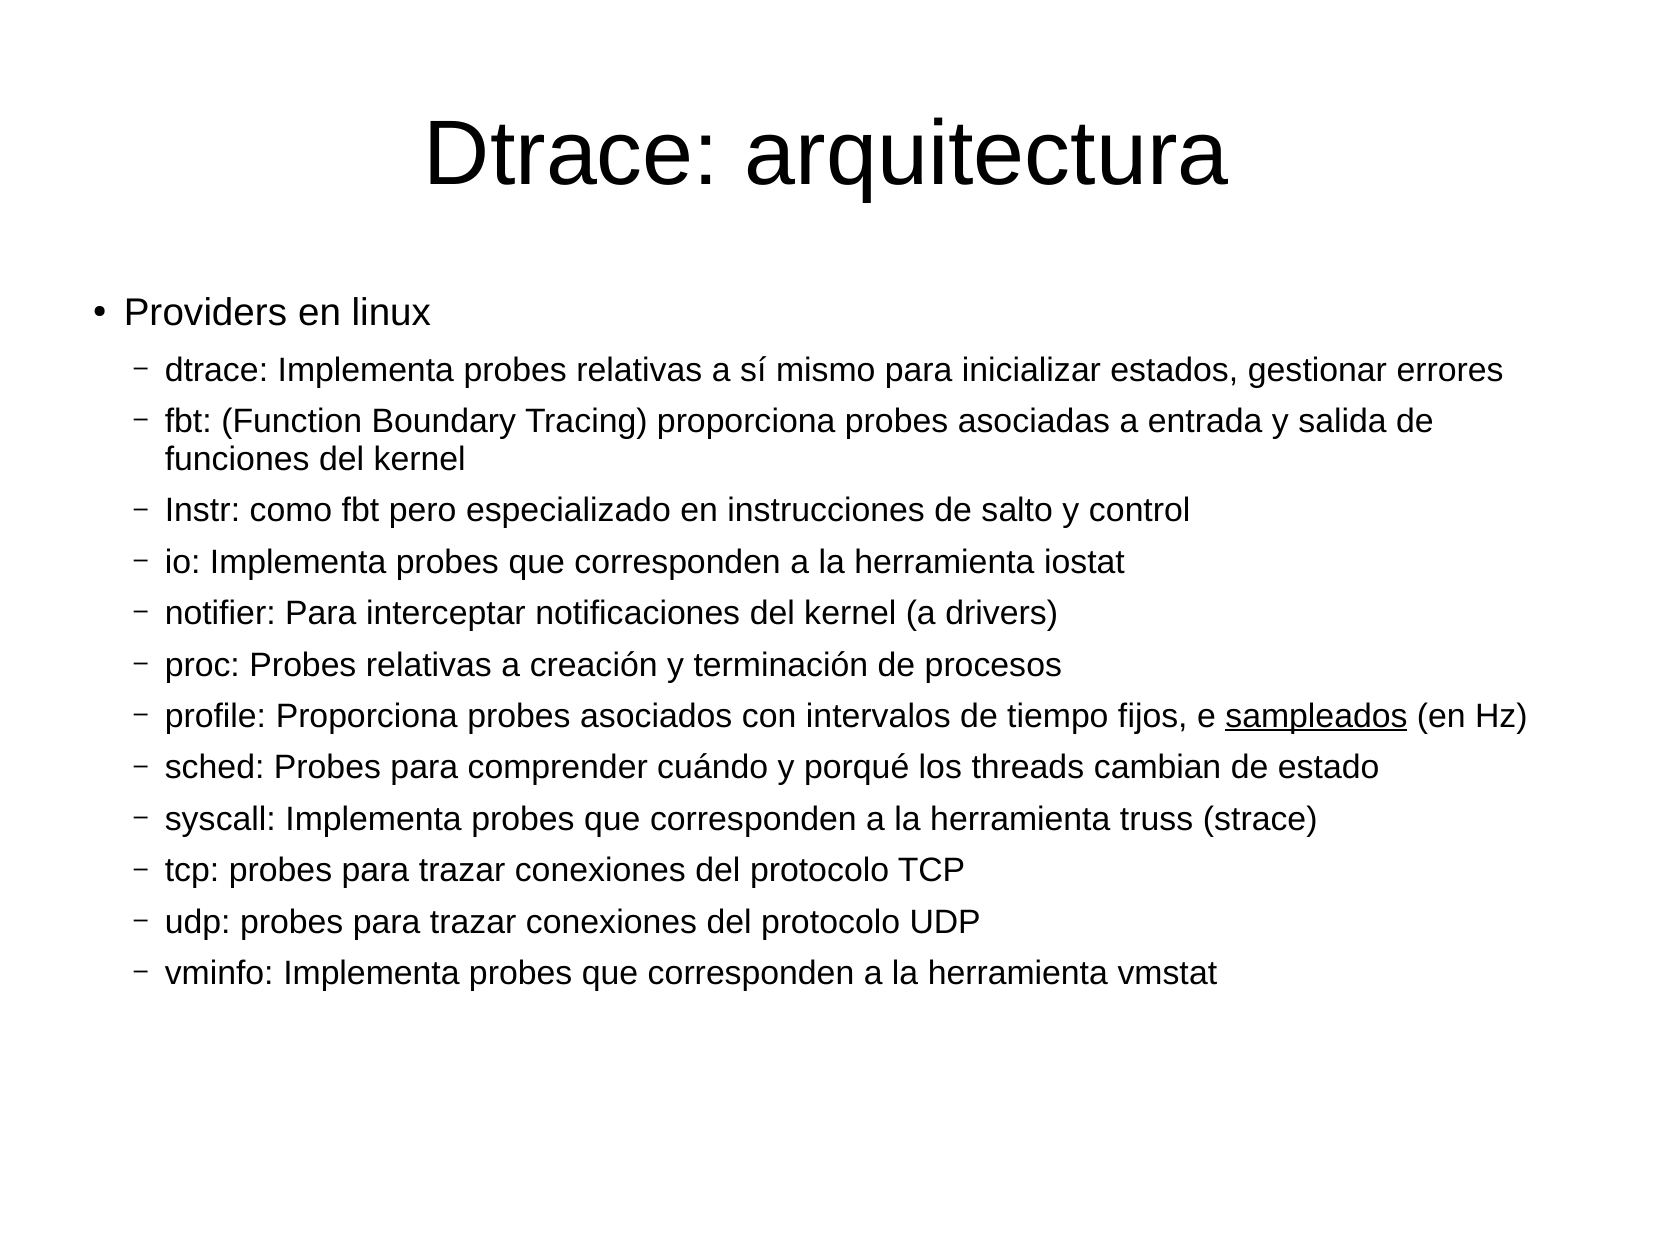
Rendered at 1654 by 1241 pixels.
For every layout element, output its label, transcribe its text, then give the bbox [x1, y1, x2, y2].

title Dtrace: arquitectura [82, 49, 1571, 257]
list Providers en linux dtrace: Implementa probes relativas a sí mismo para inicializar estados, gestionar errores fbt: (Function Boundary Tracing) proporciona probes asociadas a entrada y salida de funciones del kernel Instr: como fbt pero especializado en instrucciones de salto y control io: Implementa probes que corresponden a la herramienta iostat notifier: Para interceptar notificaciones del kernel (a drivers) proc: Probes relativas a creación y terminación de procesos profile: Proporciona probes asociados con intervalos de tiempo fijos, e sampleados (en Hz) sched: Probes para comprender cuándo y porqué los threads cambian de estado syscall: Implementa probes que corresponden a la herramienta truss (strace) tcp: probes para trazar conexiones del protocolo TCP udp: probes para trazar conexiones del protocolo UDP vminfo: Implementa probes que corresponden a la herramienta vmstat [82, 290, 1571, 1010]
